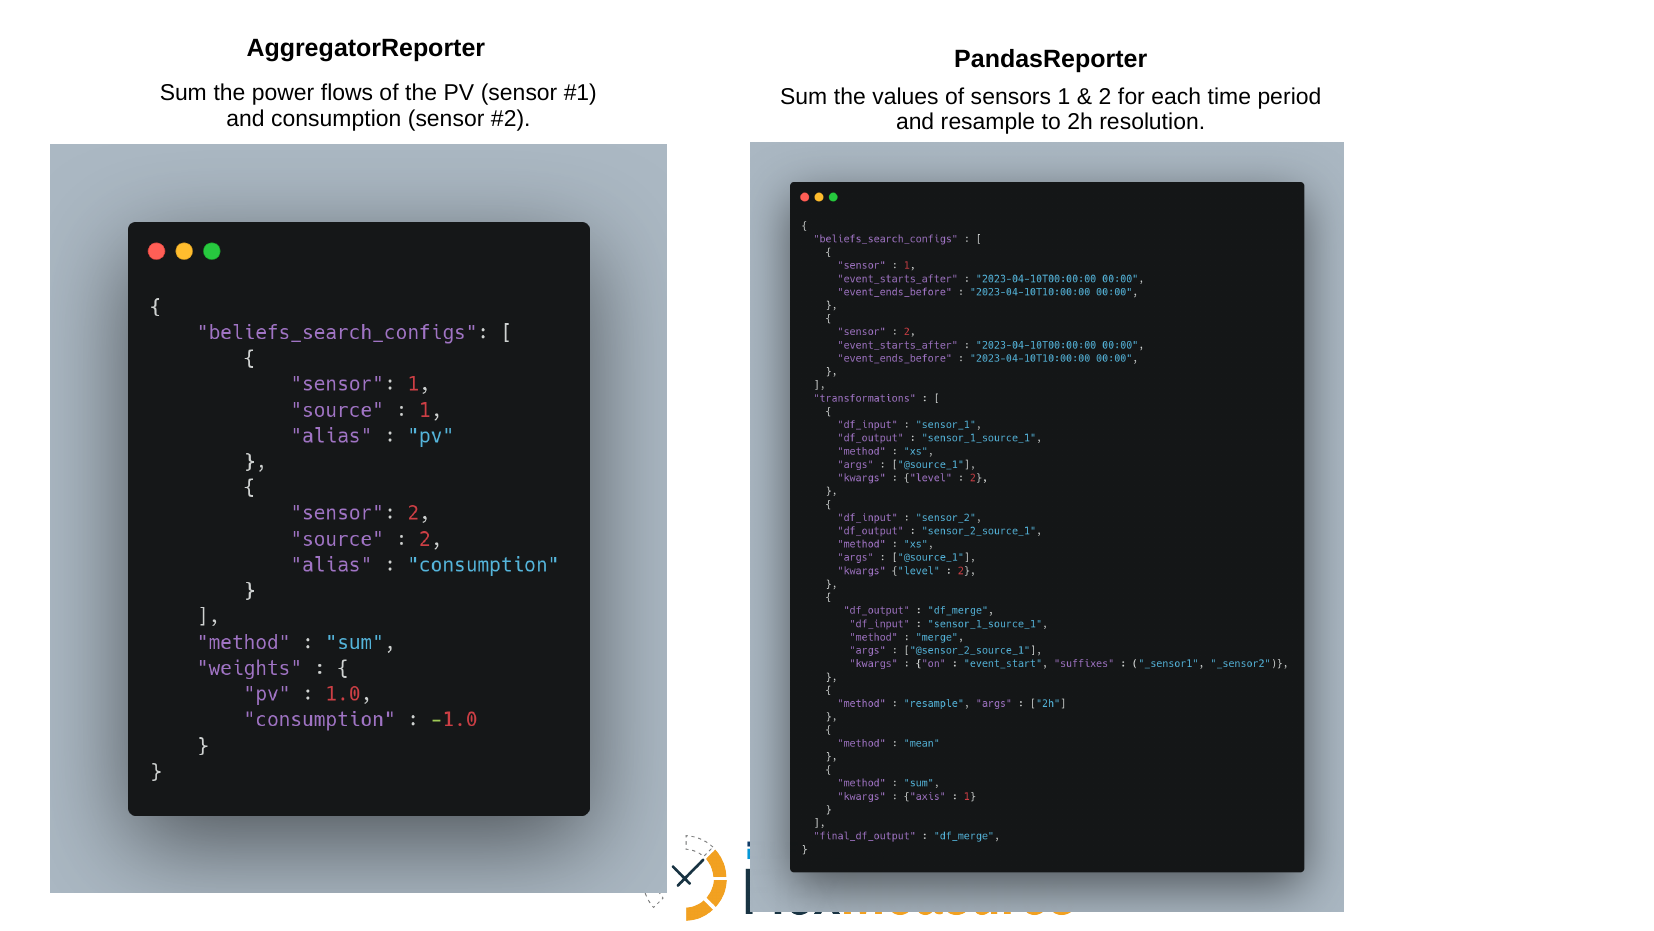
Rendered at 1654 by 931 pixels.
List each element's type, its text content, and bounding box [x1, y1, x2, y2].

text_box PandasReporter [939, 37, 1163, 76]
text_box AggregatorReporter [231, 26, 501, 70]
text_box Sum the power flows of the PV (sensor #1) and consumption (sensor #2). [145, 72, 613, 139]
text_box Sum the values of sensors 1 & 2 for each time period and resample to 2h resolution. [765, 76, 1337, 143]
picture [50, 142, 1344, 921]
